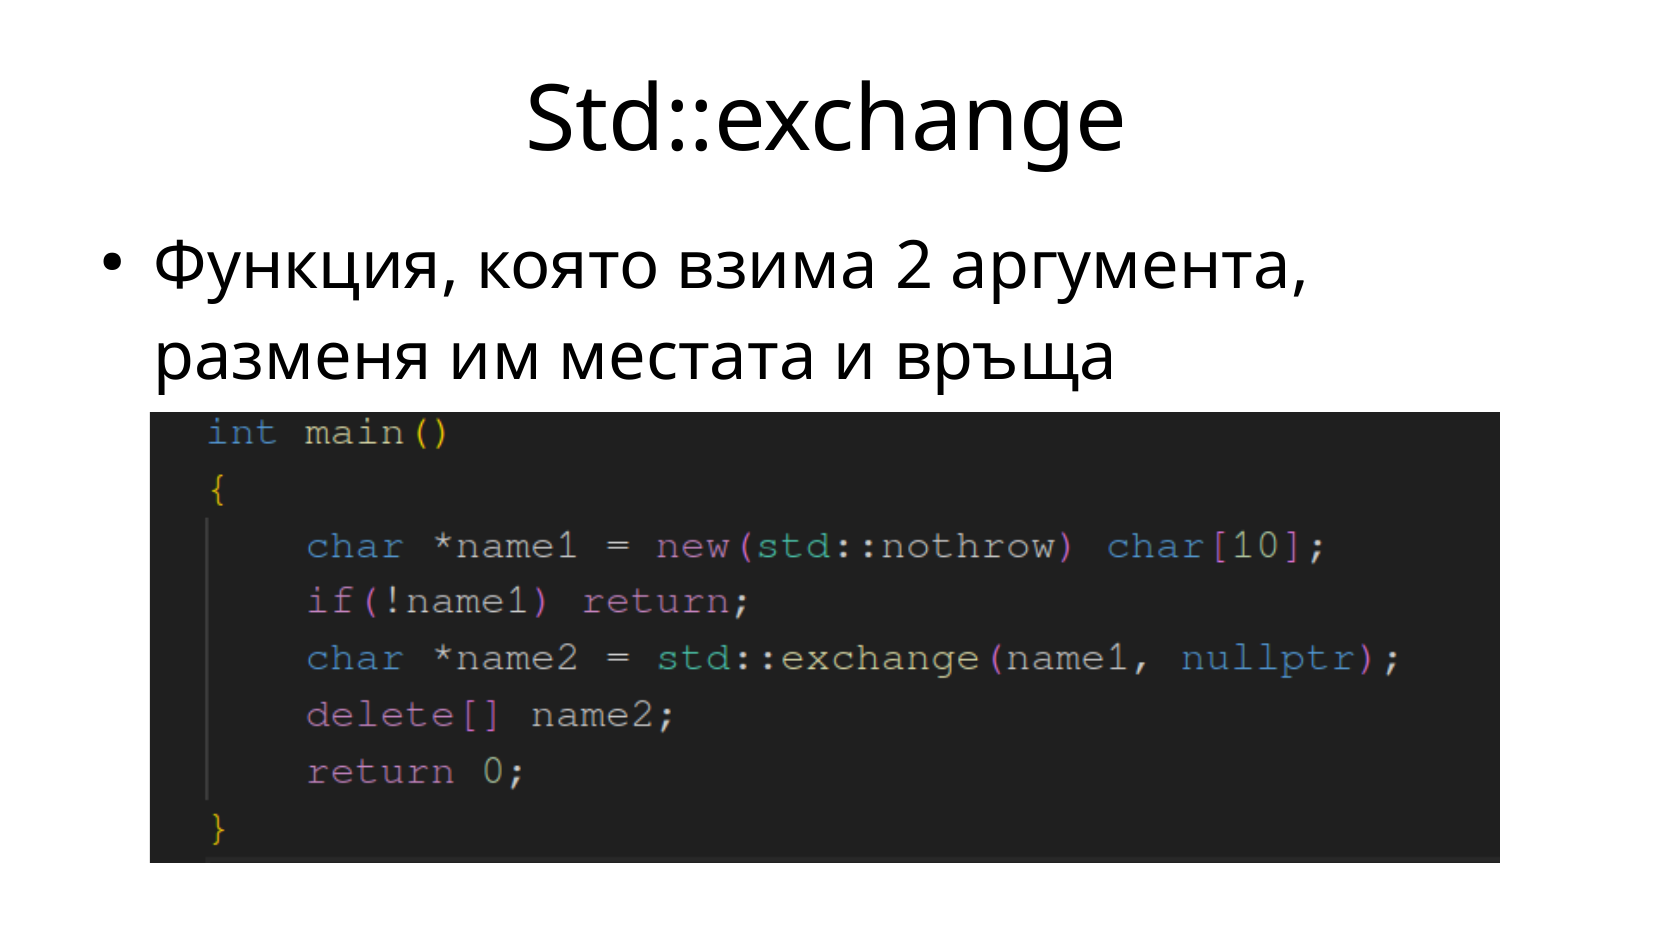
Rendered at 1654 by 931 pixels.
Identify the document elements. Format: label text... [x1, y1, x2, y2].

title Std::exchange [82, 37, 1571, 193]
list Функция, която взима 2 аргумента, разменя им местата и връща оригиналната стойност [82, 217, 1571, 758]
picture [149, 412, 1501, 863]
